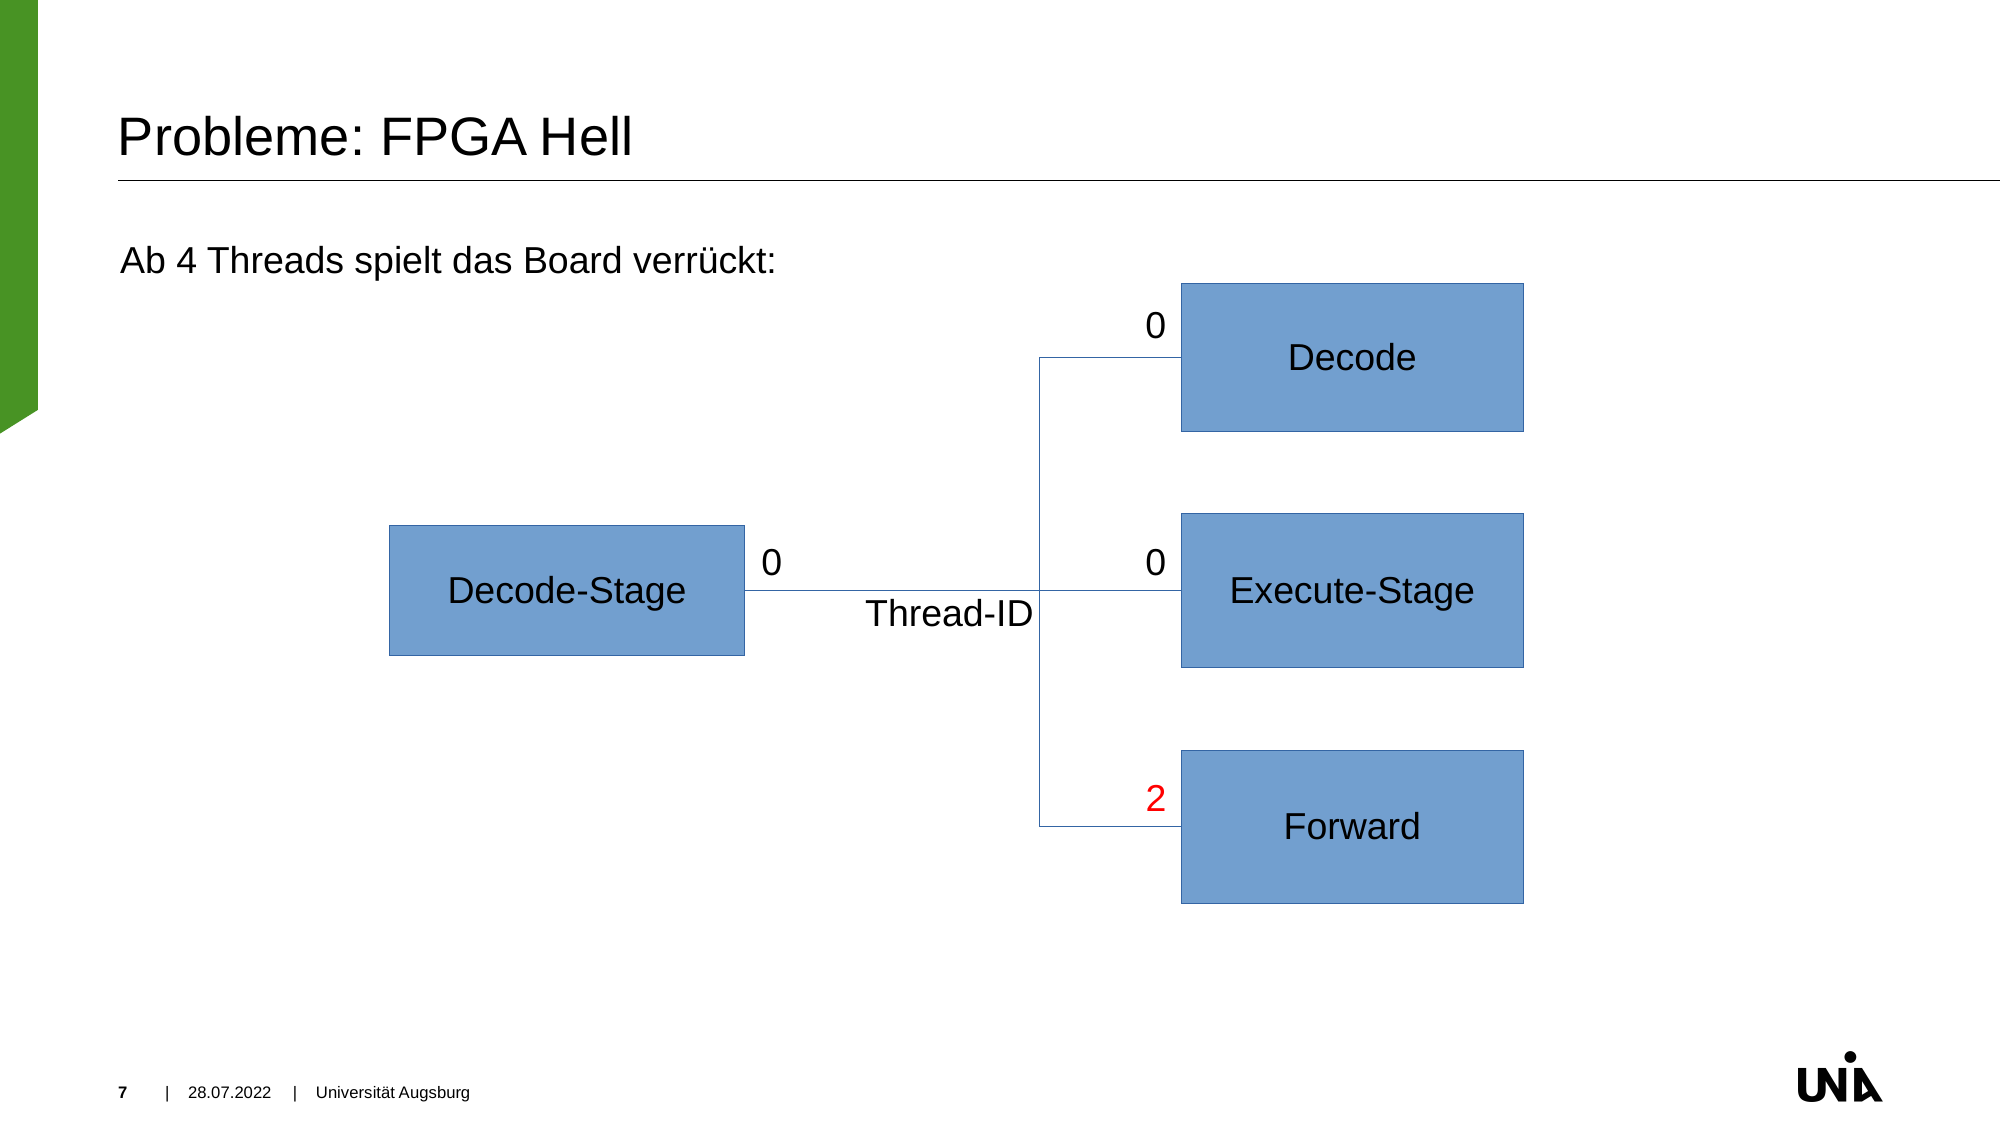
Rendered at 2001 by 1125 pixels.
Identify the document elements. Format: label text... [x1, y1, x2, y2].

text_box 0 [746, 533, 798, 591]
text_box 2 [1130, 769, 1182, 827]
text_box Forward [1181, 750, 1524, 904]
text_box Execute-Stage [1181, 513, 1524, 668]
text_box Decode-Stage [389, 525, 745, 656]
picture [1798, 1051, 1883, 1102]
title Probleme: FPGA Hell [117, 0, 1882, 167]
list Ab 4 Threads spielt das Board verrückt: [118, 236, 1883, 1037]
text_box Thread-ID [850, 584, 1049, 642]
text_box Decode [1181, 283, 1524, 432]
slide_number <Foliennummer> [118, 1066, 171, 1102]
text_box 0 [1130, 533, 1182, 591]
text_box 0 [1130, 297, 1182, 355]
footer | Universität Augsburg [292, 1066, 1490, 1102]
slide_number | 28.07.2022 [171, 1066, 292, 1102]
